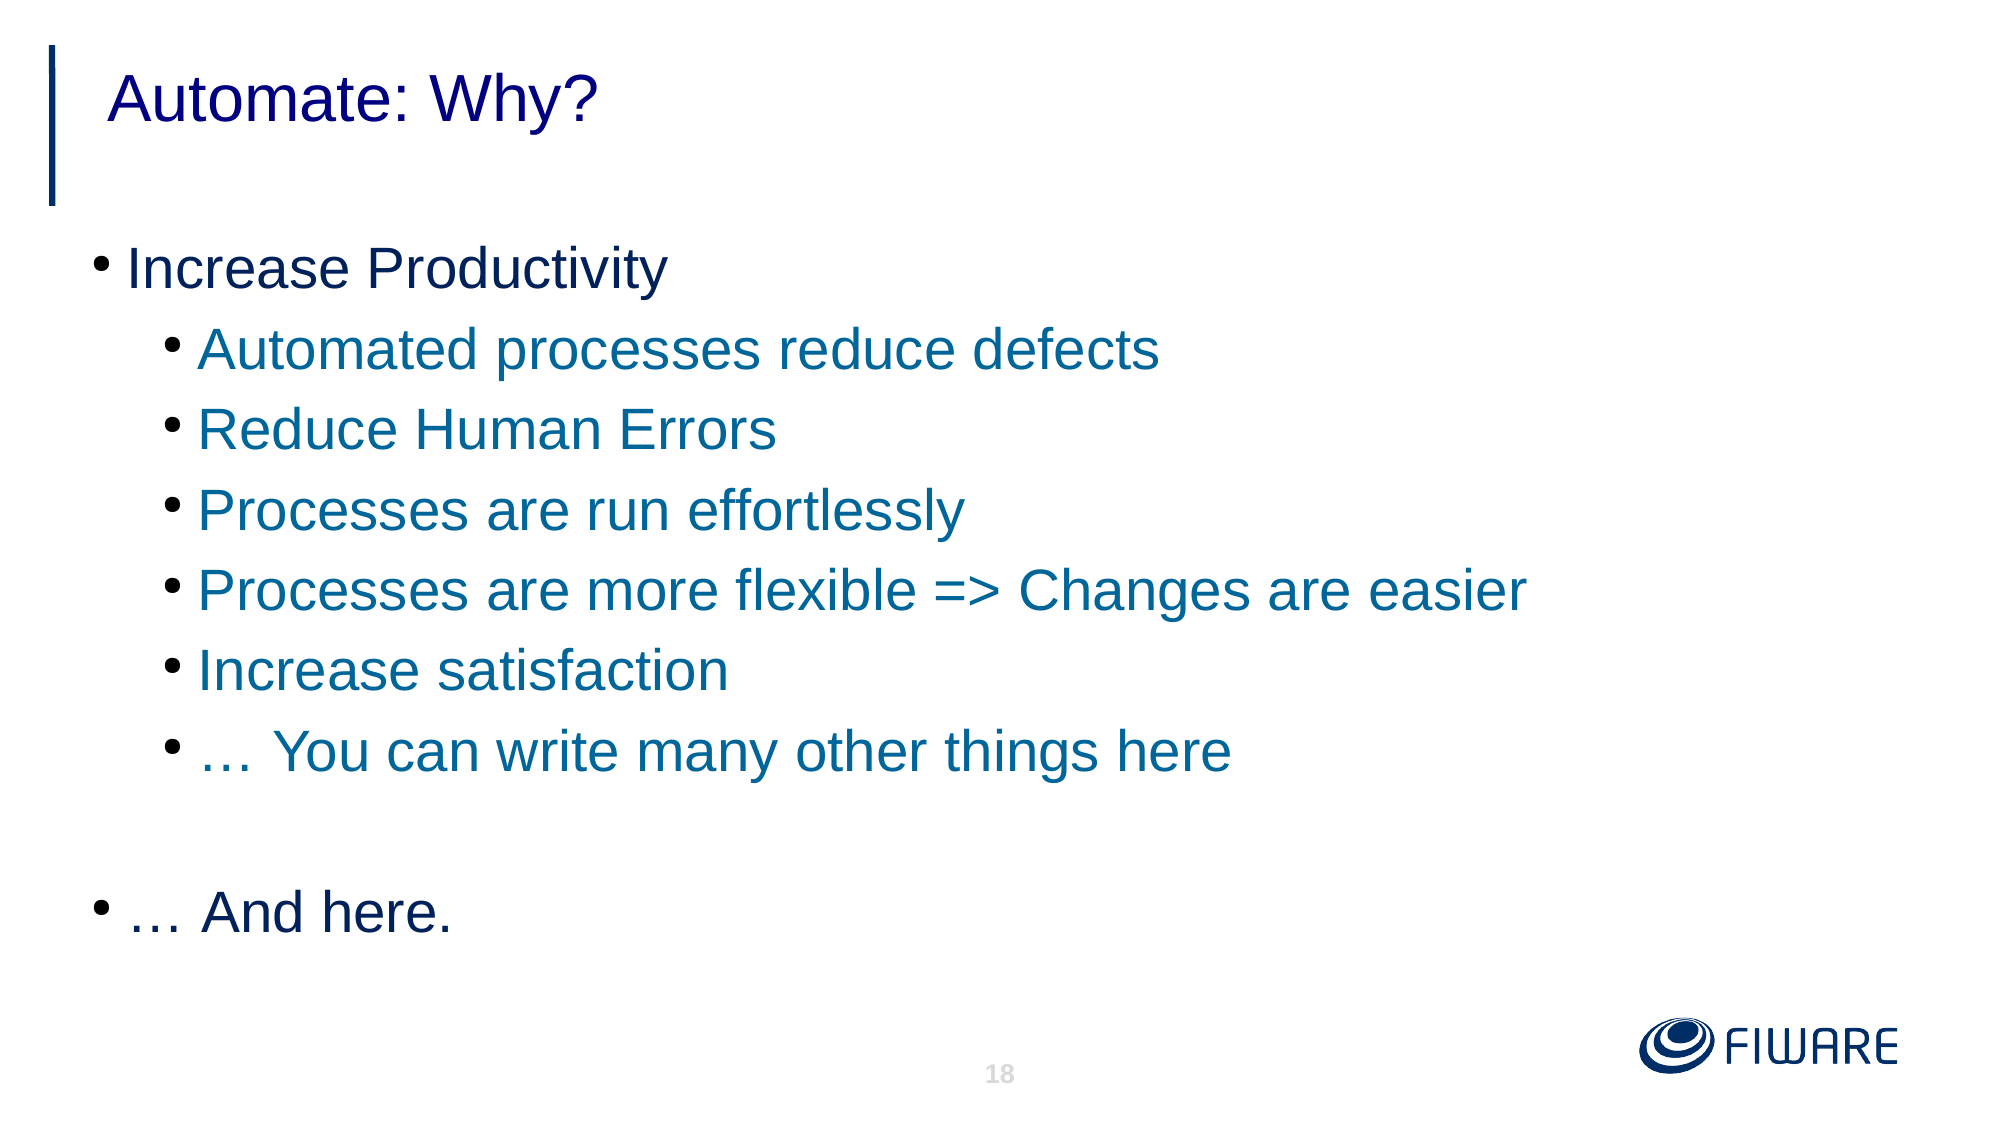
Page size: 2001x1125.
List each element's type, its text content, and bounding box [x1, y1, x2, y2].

slide_number <number> [887, 1042, 1113, 1103]
title Automate: Why? [92, 47, 1704, 178]
picture [1635, 1012, 1905, 1077]
text_box Increase Productivity Automated processes reduce defects Reduce Human Errors Processes are run effortlessly Processes are more flexible => Changes are easier Increase satisfaction … You can write many other things here … And here. [76, 212, 1902, 952]
